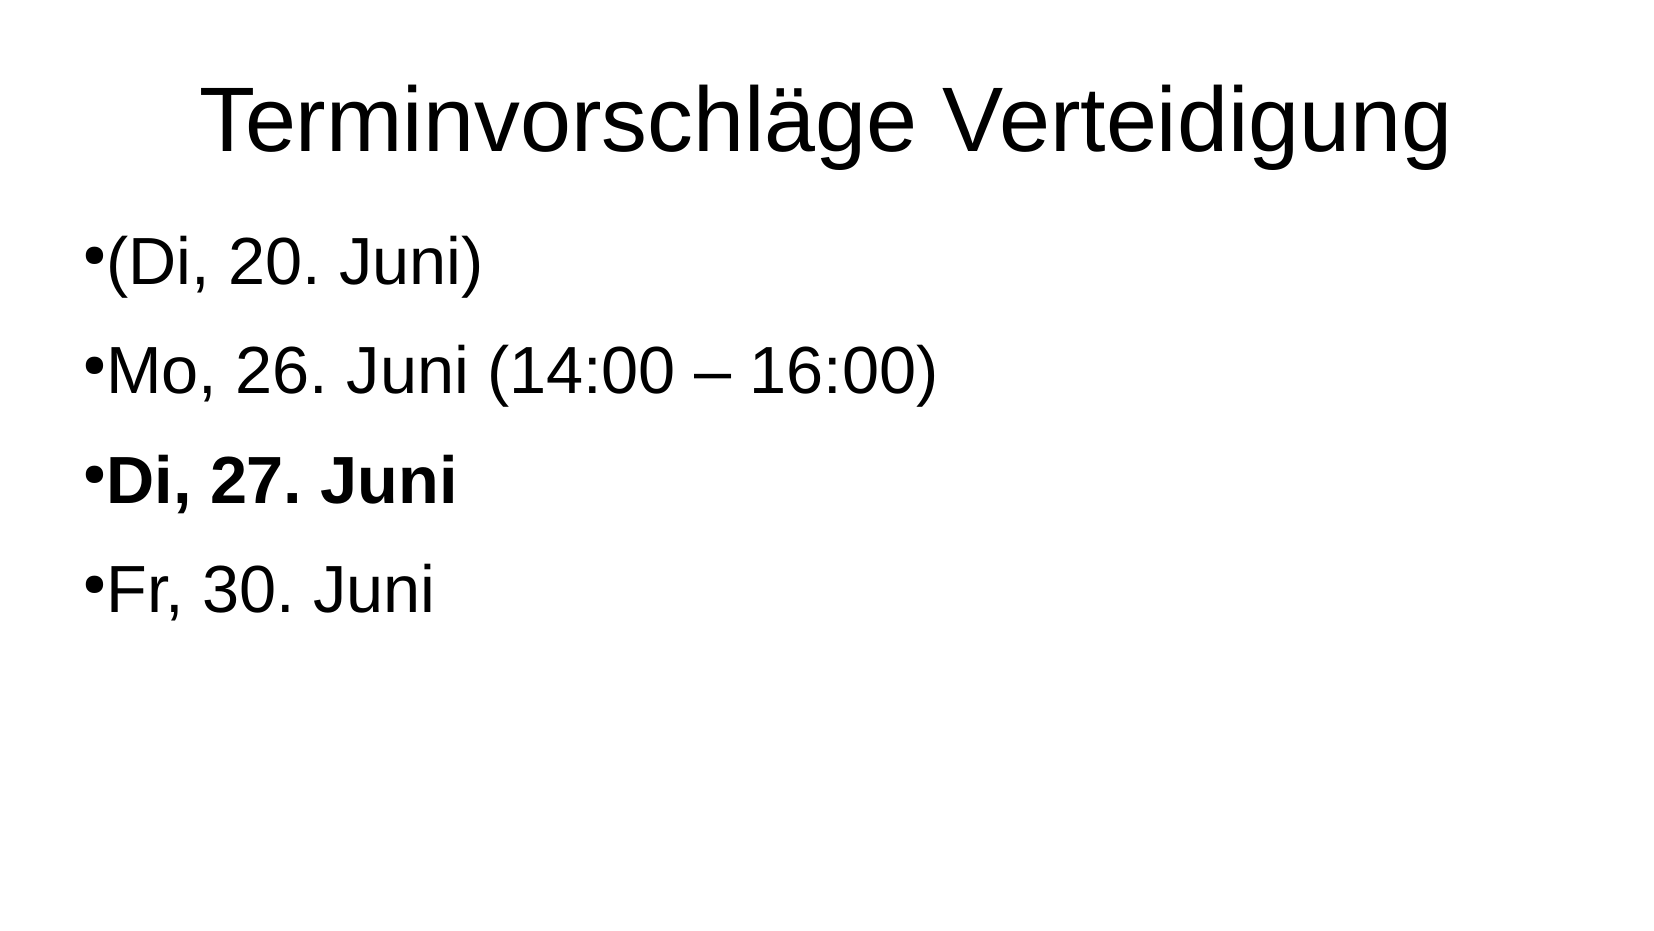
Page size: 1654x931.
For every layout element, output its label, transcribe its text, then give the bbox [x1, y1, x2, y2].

title Terminvorschläge Verteidigung [82, 37, 1571, 193]
list (Di, 20. Juni) Mo, 26. Juni (14:00 – 16:00) Di, 27. Juni Fr, 30. Juni [82, 217, 1571, 758]
